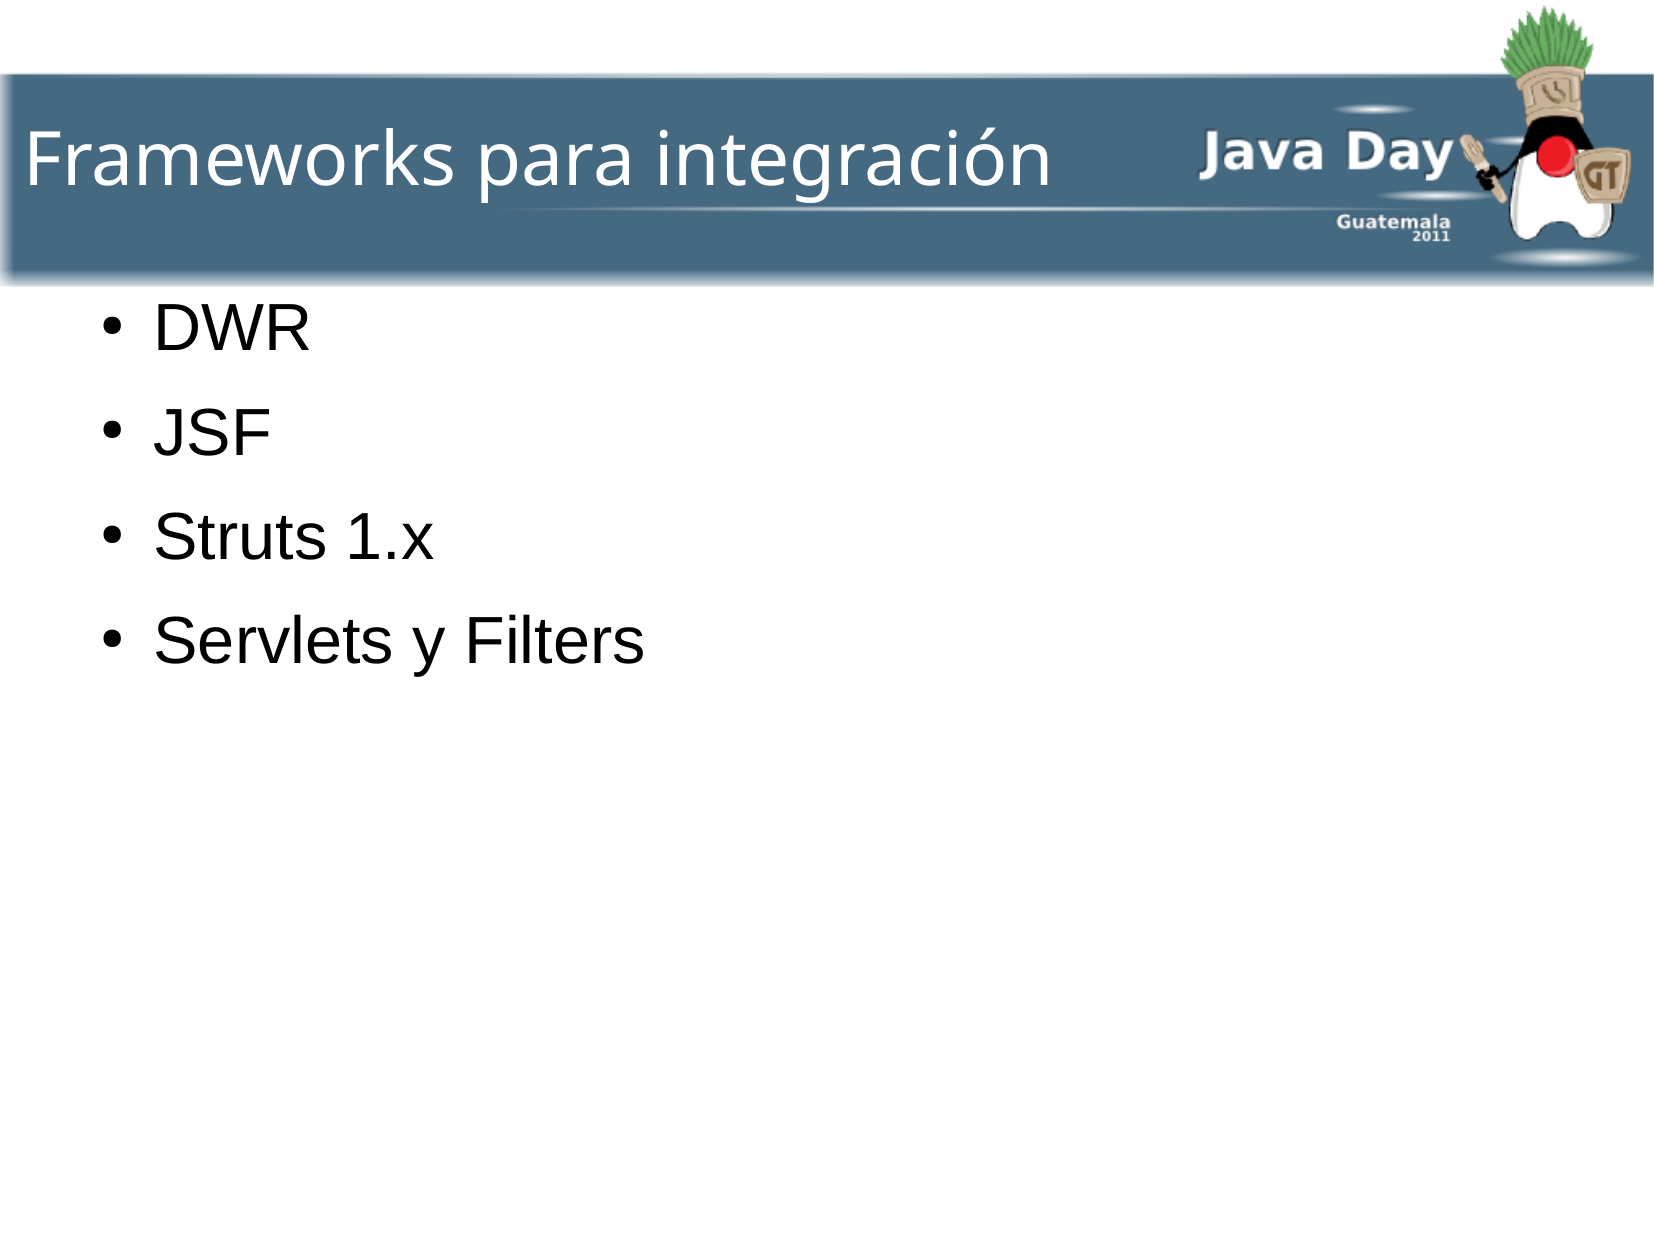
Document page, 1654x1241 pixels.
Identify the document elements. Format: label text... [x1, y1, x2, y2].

list DWR JSF Struts 1.x Servlets y Filters [82, 290, 1571, 1109]
title Frameworks para integración [23, 52, 1512, 260]
picture [0, 3, 1654, 287]
